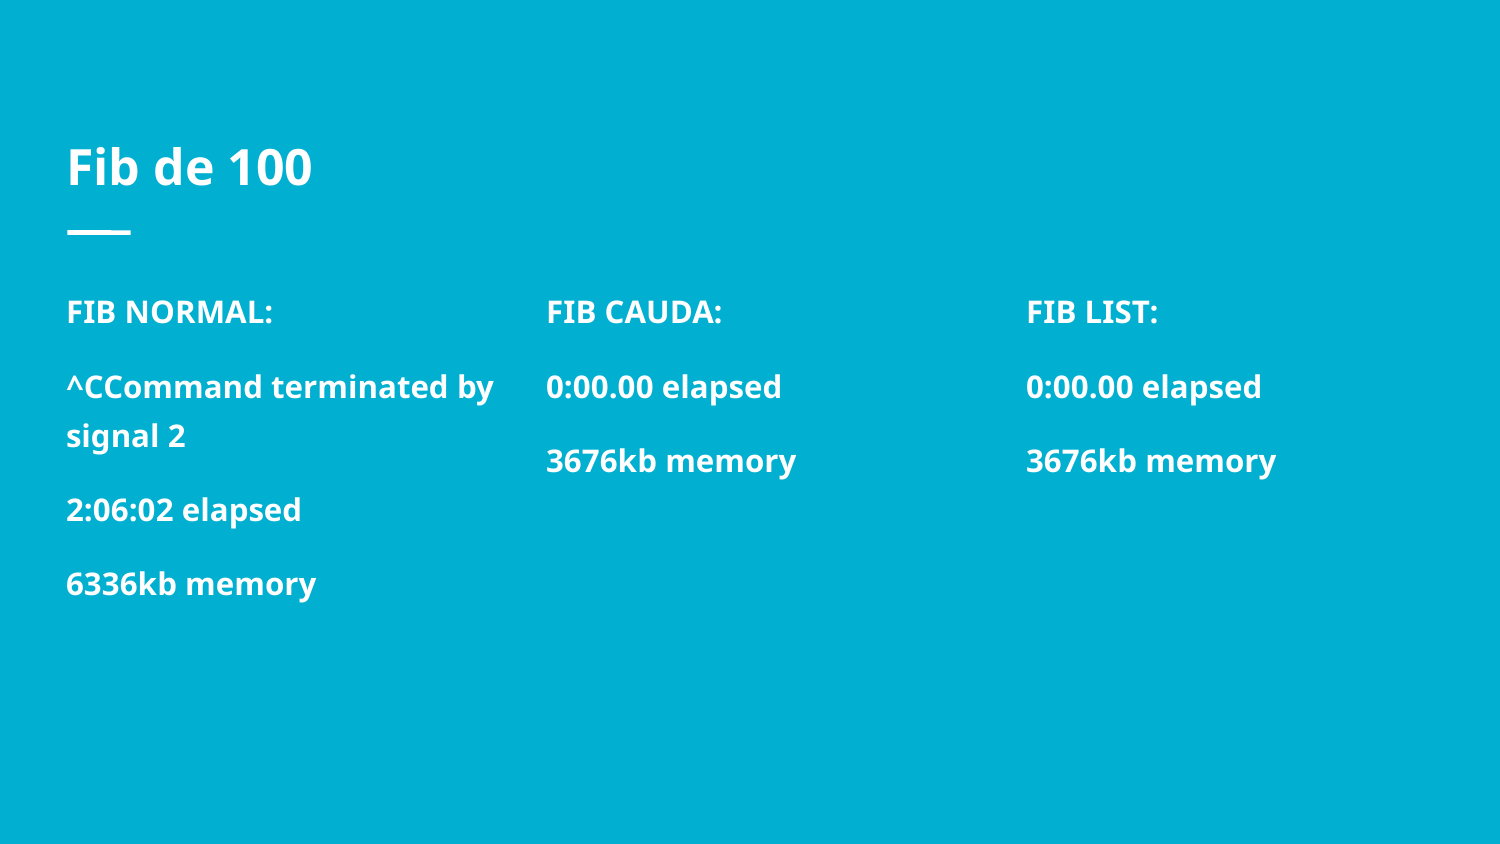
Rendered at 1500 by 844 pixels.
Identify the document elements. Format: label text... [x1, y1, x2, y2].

list FIB NORMAL: ^CCommand terminated by signal 2 2:06:02 elapsed 6336kb memory [51, 269, 512, 750]
title Fib de 100 [51, 91, 1472, 216]
list FIB LIST: 0:00.00 elapsed 3676kb memory [1011, 269, 1472, 750]
list FIB CAUDA: 0:00.00 elapsed 3676kb memory [531, 269, 992, 750]
